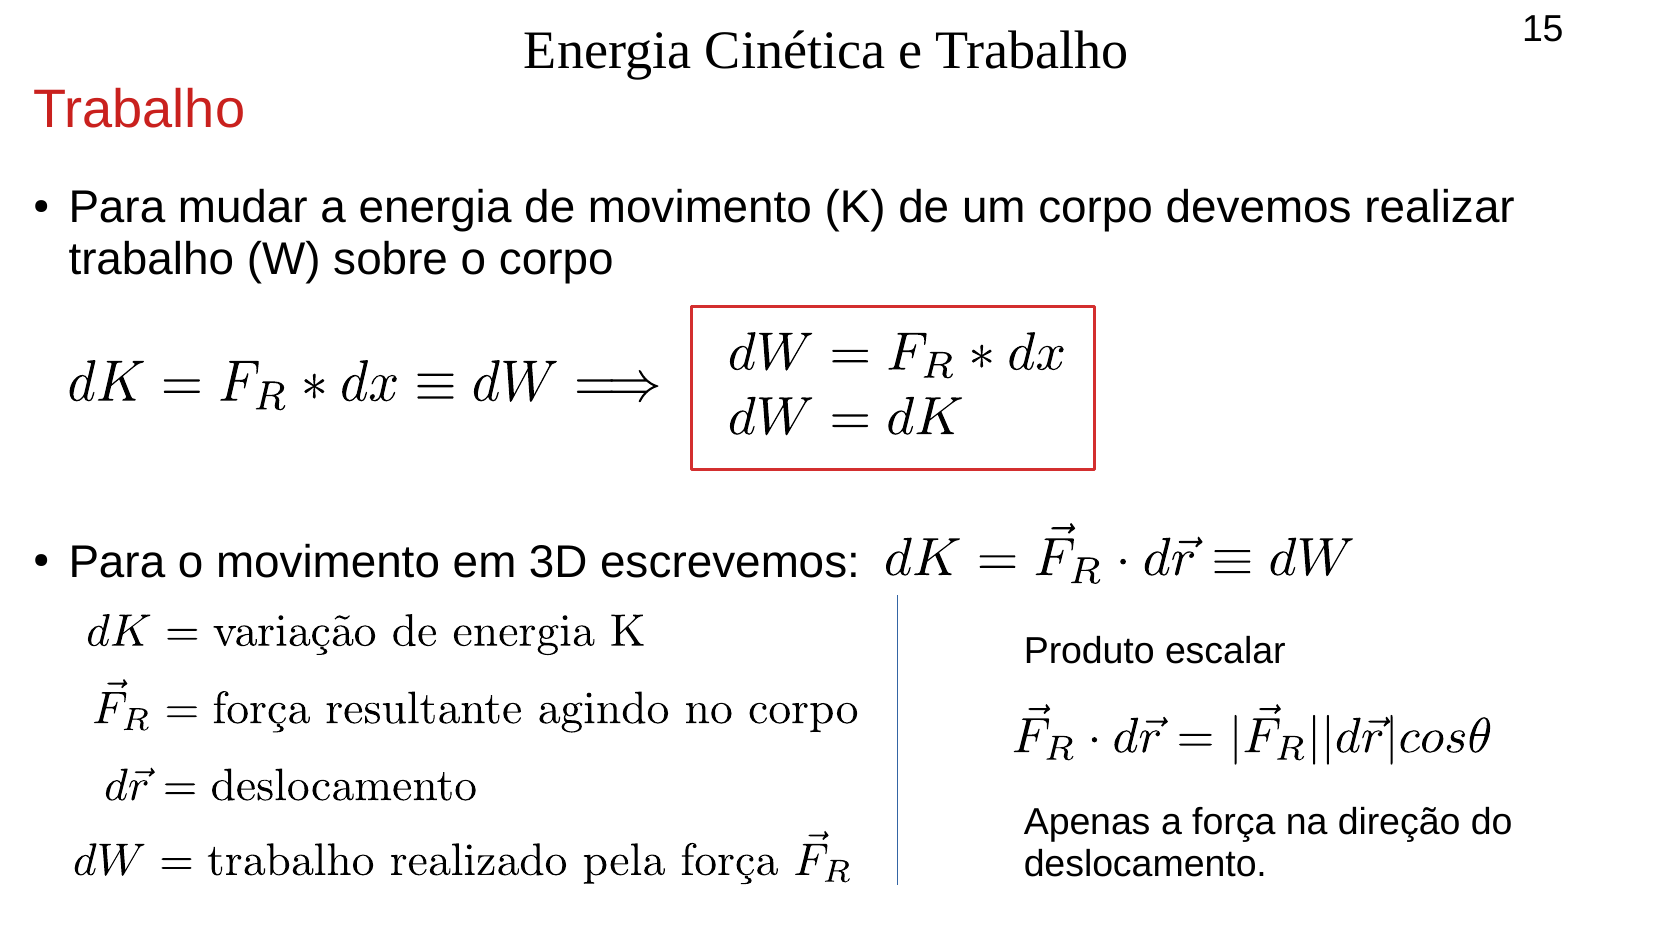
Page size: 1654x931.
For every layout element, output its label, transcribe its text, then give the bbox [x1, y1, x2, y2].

picture [72, 830, 850, 885]
picture [102, 765, 478, 803]
picture [881, 520, 1356, 586]
text_box Produto escalar [1008, 621, 1301, 679]
text_box Energia Cinética e Trabalho [509, 0, 1145, 88]
text_box Trabalho Para mudar a energia de movimento (K) de um corpo devemos realizar trabalho (W) sobre o corpo Para o movimento em 3D escrevemos: [18, 71, 1615, 632]
picture [1011, 704, 1491, 765]
text_box <number> [1507, 0, 1654, 71]
picture [67, 360, 659, 411]
picture [727, 332, 1064, 436]
picture [84, 612, 646, 657]
picture [90, 677, 859, 735]
text_box Apenas a força na direção do deslocamento. [1009, 793, 1538, 892]
